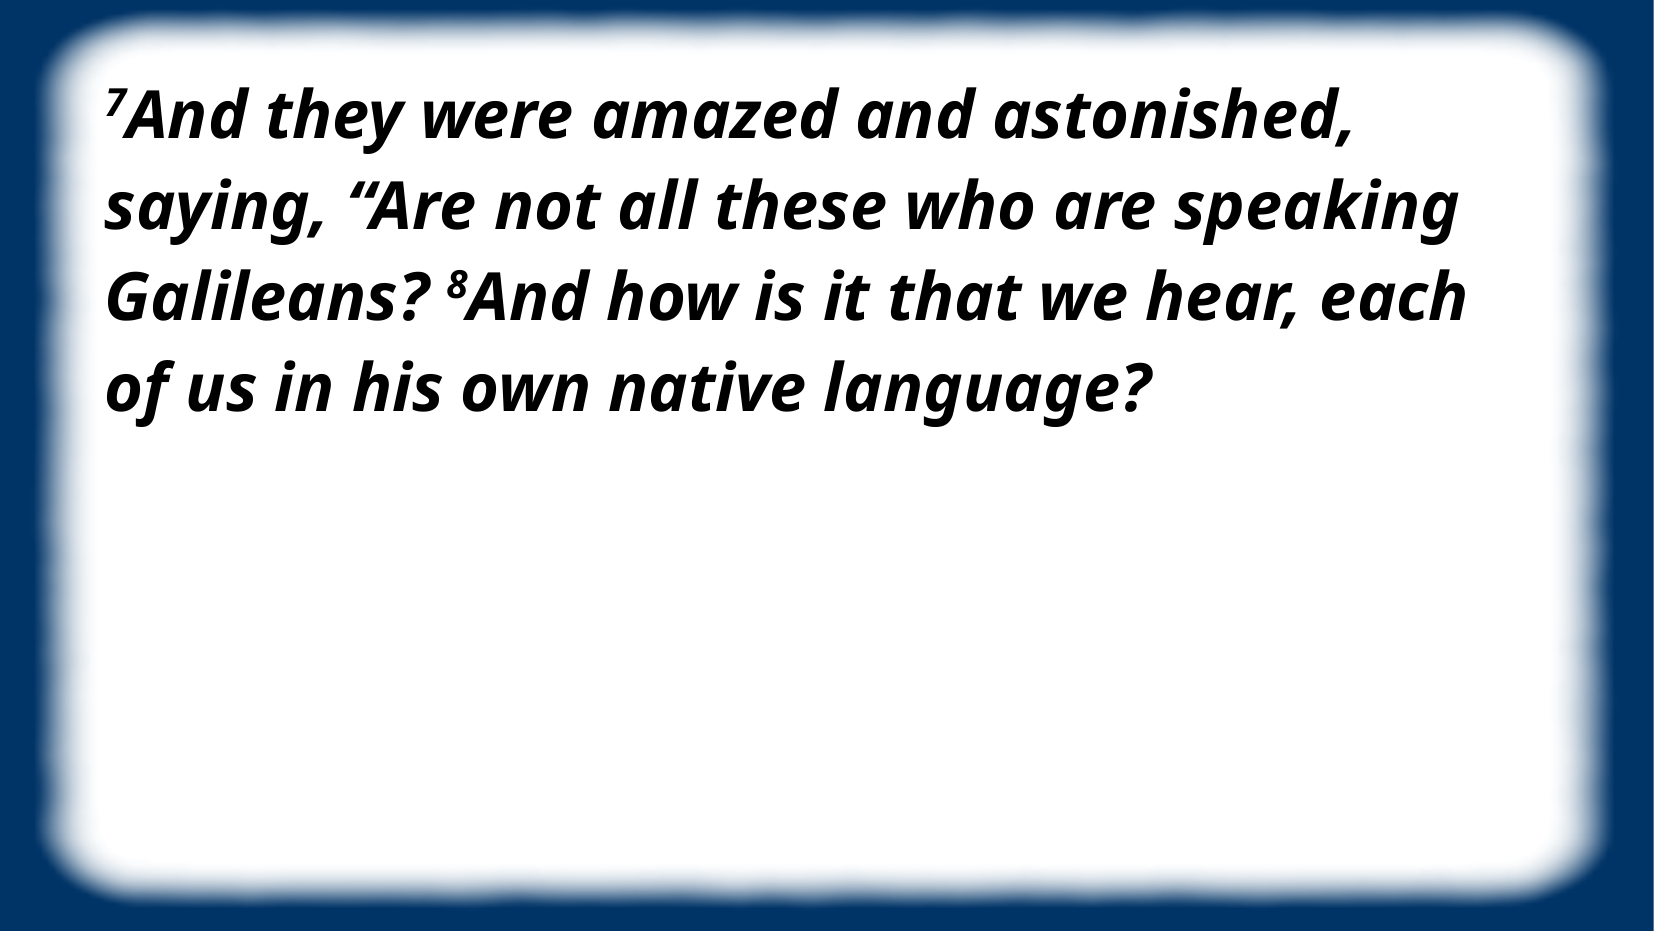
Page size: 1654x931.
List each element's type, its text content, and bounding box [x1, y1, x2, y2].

text_box 7And they were amazed and astonished, saying, “Are not all these who are speaking Galileans? 8And how is it that we hear, each of us in his own native language? [90, 60, 1561, 466]
picture [0, 0, 1654, 931]
